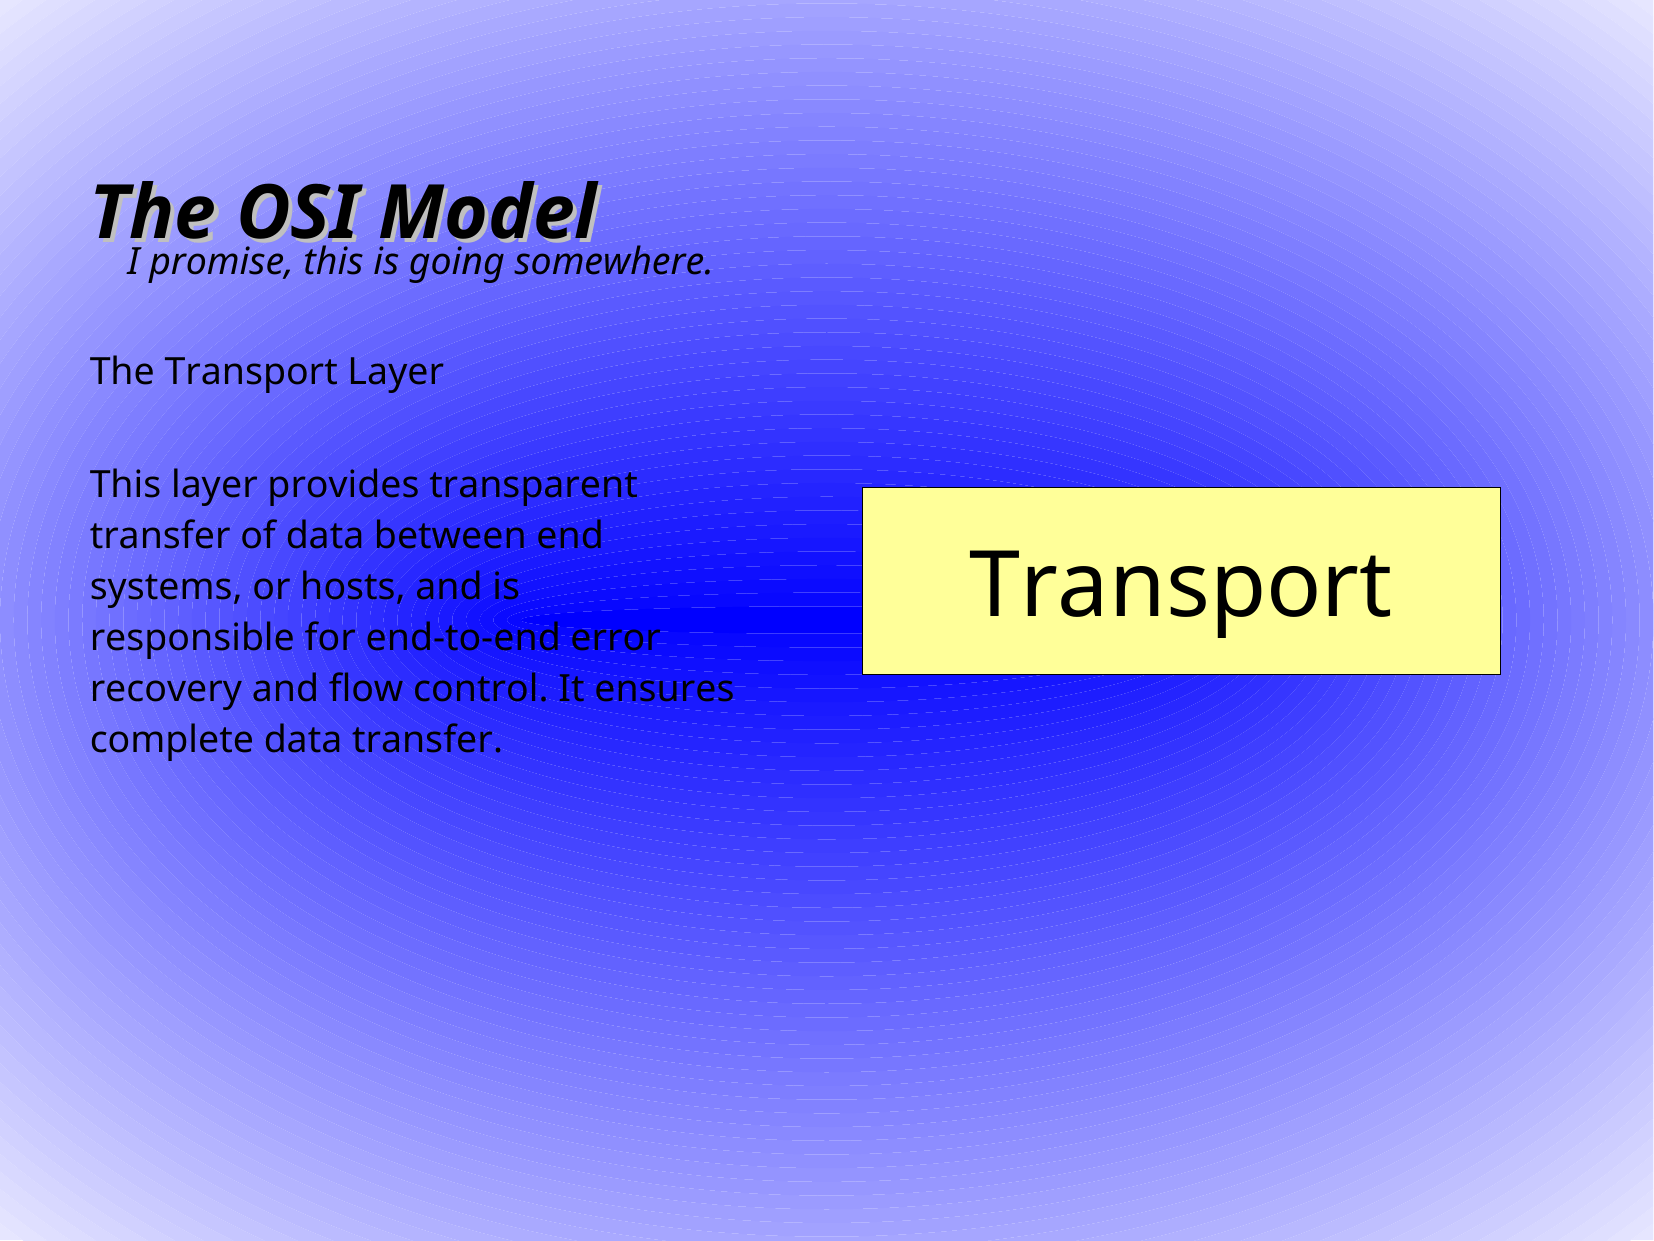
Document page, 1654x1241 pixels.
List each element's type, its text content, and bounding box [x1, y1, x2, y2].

text_box The OSI Model [75, 150, 676, 263]
text_box I promise, this is going somewhere. [112, 226, 788, 301]
text_box This layer provides transparent transfer of data between end systems, or hosts, and is responsible for end-to-end error recovery and flow control. It ensures complete data transfer. [75, 450, 751, 1051]
text_box Transport [862, 487, 1501, 675]
text_box The Transport Layer [75, 337, 638, 413]
